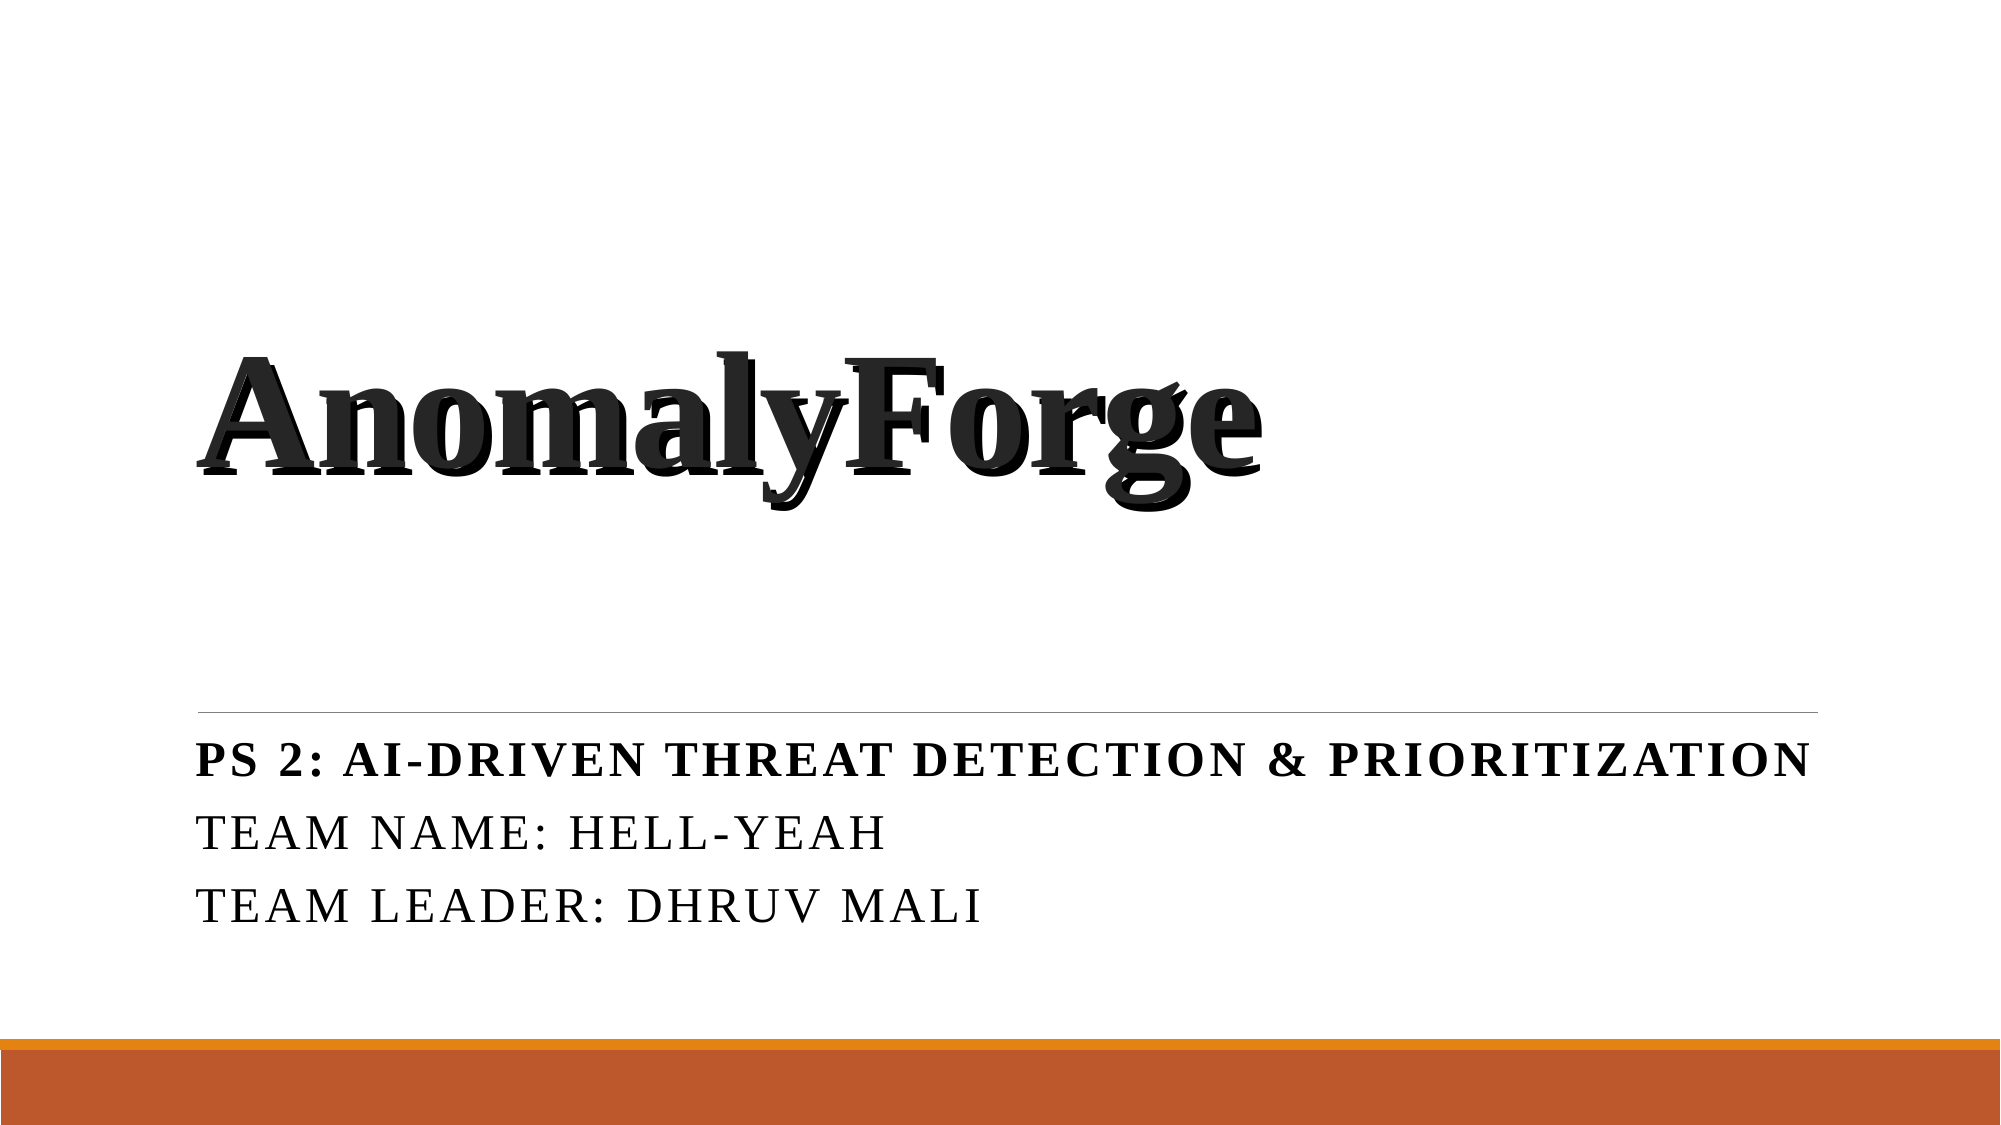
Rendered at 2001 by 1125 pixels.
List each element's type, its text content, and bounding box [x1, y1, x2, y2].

title AnomalyForge [180, 124, 1831, 710]
subtitle PS 2: AI-Driven Threat Detection & Prioritization Team name: Hell-Yeah Team leader: Dhruv Mali [180, 730, 1867, 957]
